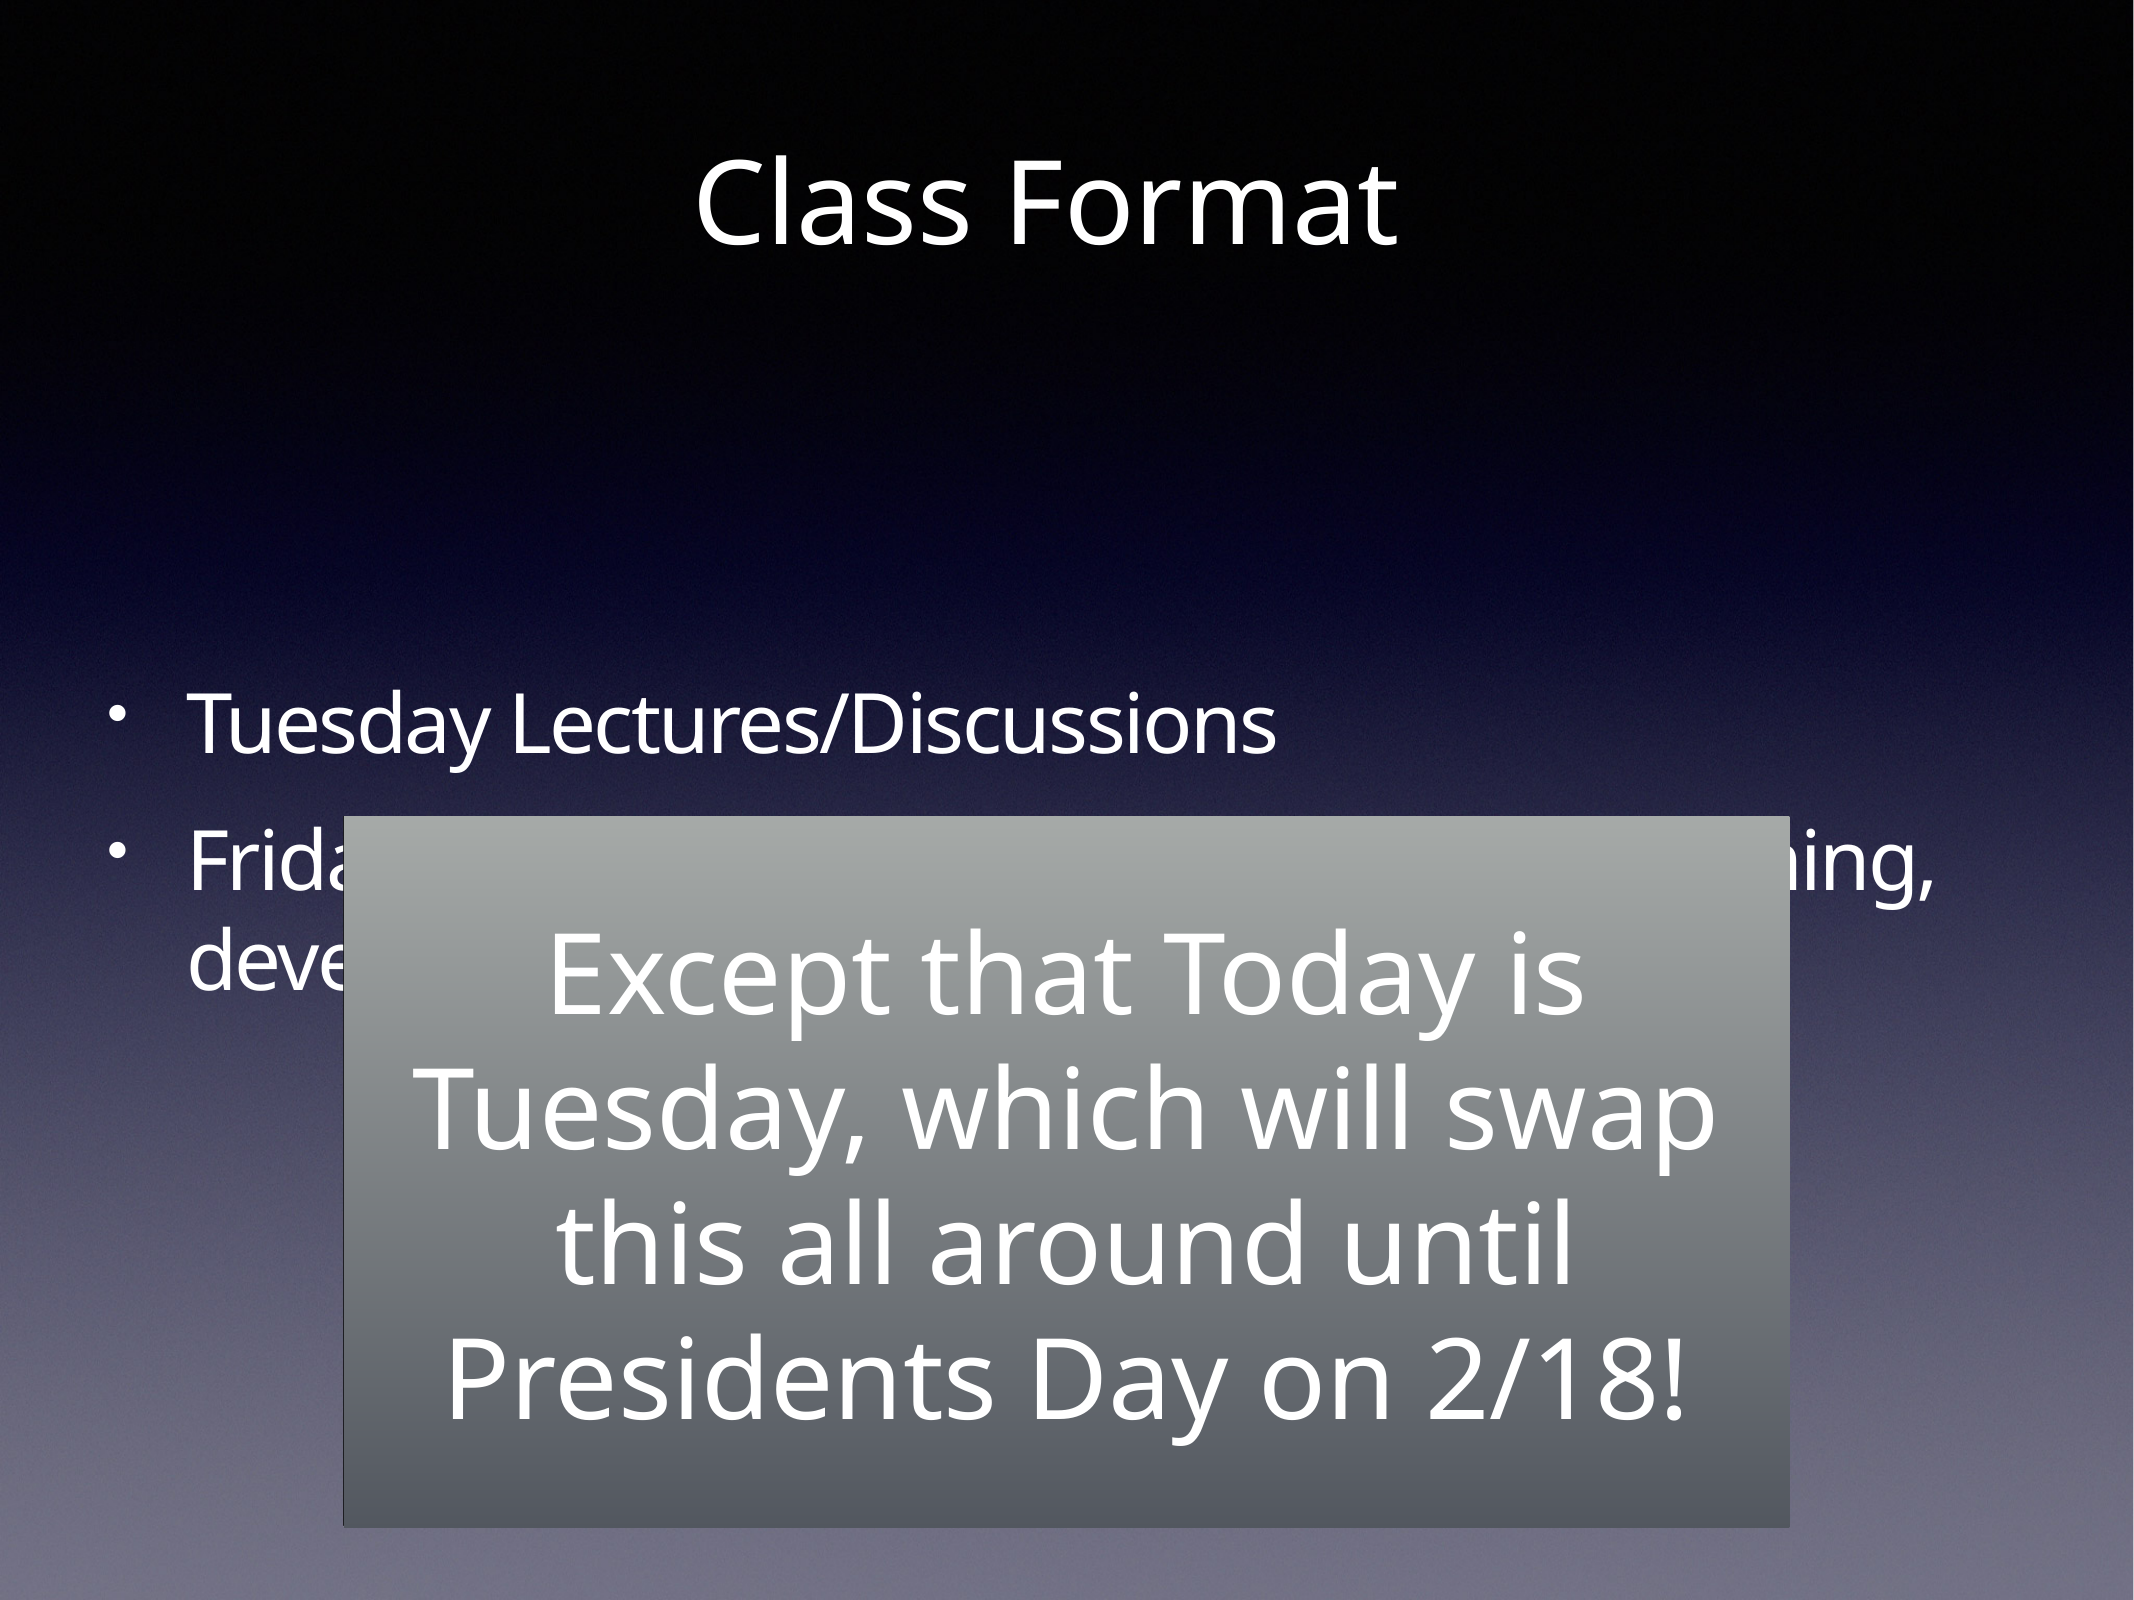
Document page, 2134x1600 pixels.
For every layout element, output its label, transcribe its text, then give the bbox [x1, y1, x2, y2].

text_box Except that Today is Tuesday, which will swap this all around until Presidents Day on 2/18! [343, 816, 1790, 1528]
picture [0, 0, 2134, 1600]
text_box Tuesday Lectures/Discussions Friday in class labs – a mixture of programming, development, writing and discussion [107, 374, 2028, 1303]
text_box Class Format [107, 127, 2028, 268]
